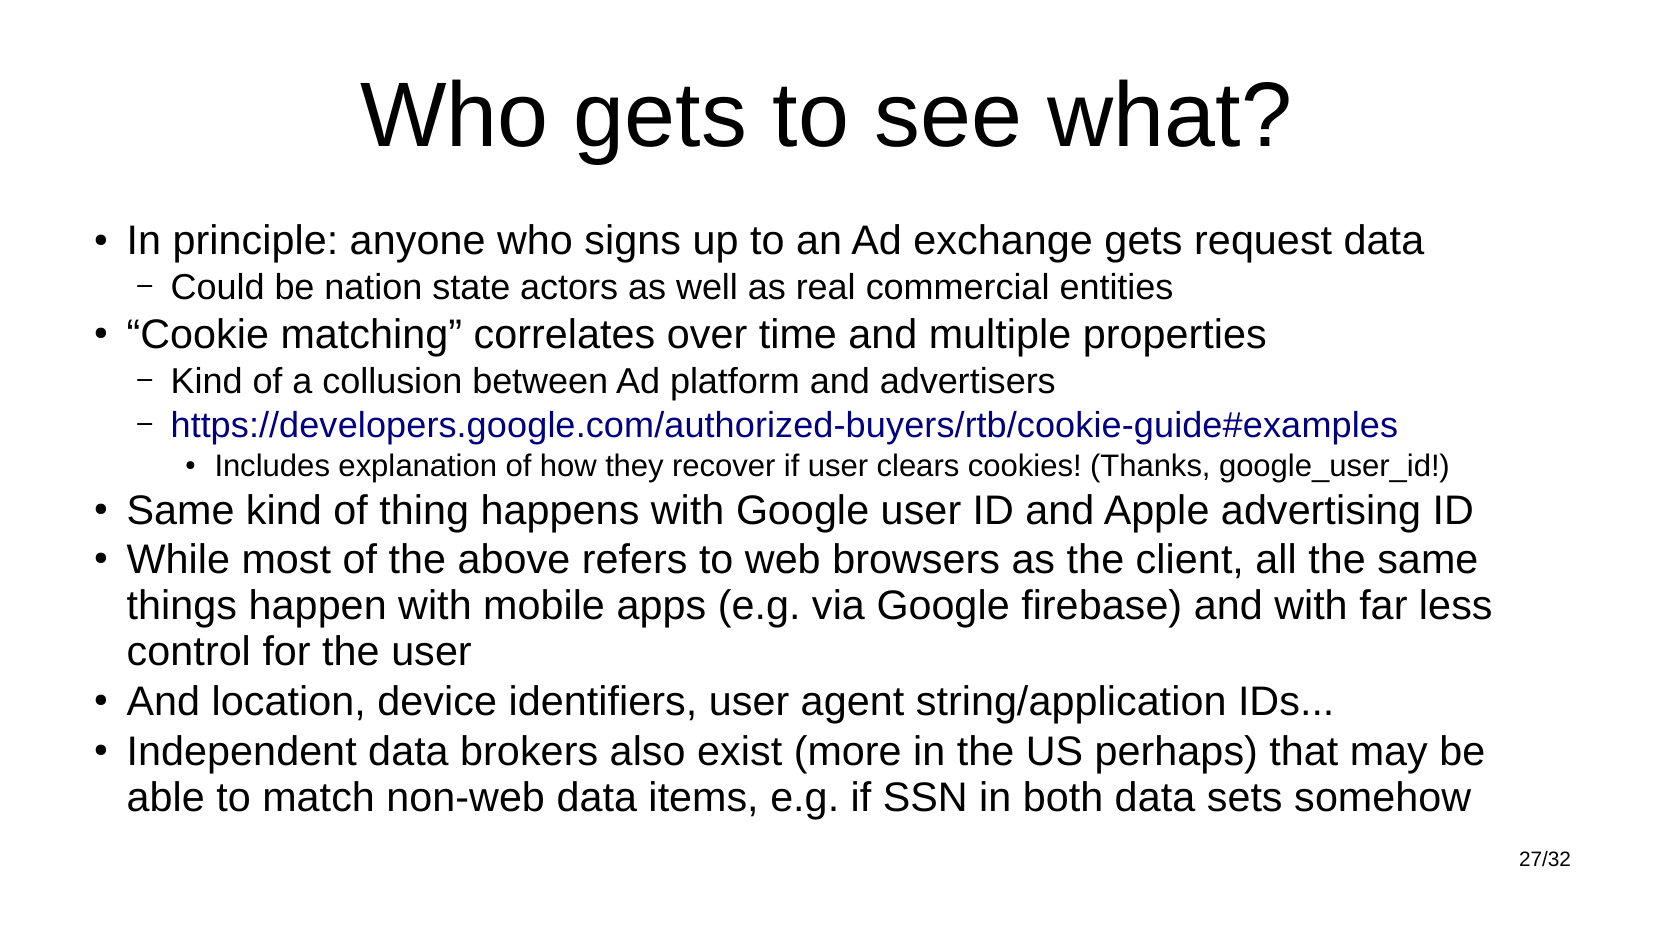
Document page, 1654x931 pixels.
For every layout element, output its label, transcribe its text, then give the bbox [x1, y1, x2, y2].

list In principle: anyone who signs up to an Ad exchange gets request data Could be nation state actors as well as real commercial entities “Cookie matching” correlates over time and multiple properties Kind of a collusion between Ad platform and advertisers https://developers.google.com/authorized-buyers/rtb/cookie-guide#examples Includes explanation of how they recover if user clears cookies! (Thanks, google_user_id!) Same kind of thing happens with Google user ID and Apple advertising ID While most of the above refers to web browsers as the client, all the same things happen with mobile apps (e.g. via Google firebase) and with far less control for the user And location, device identifiers, user agent string/application IDs... Independent data brokers also exist (more in the US perhaps) that may be able to match non-web data items, e.g. if SSN in both data sets somehow [82, 217, 1571, 839]
title Who gets to see what? [82, 37, 1571, 193]
